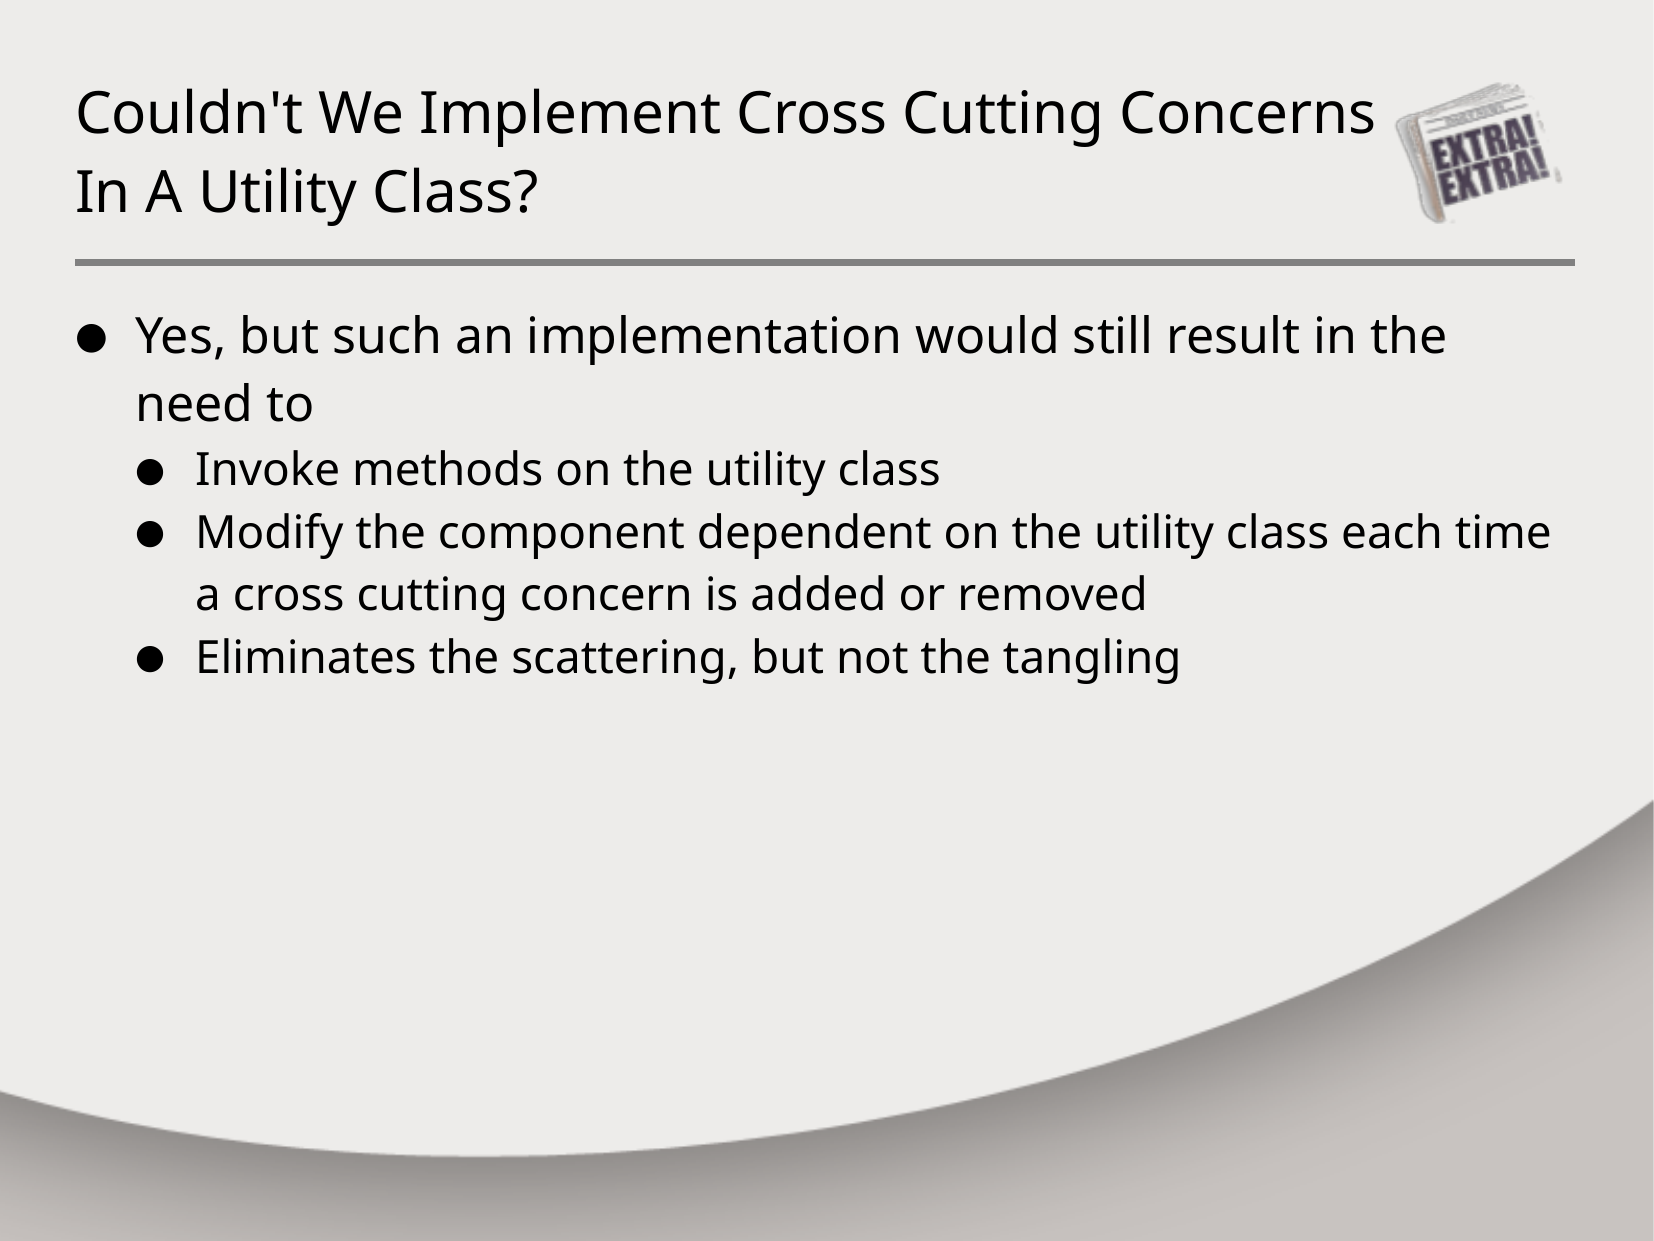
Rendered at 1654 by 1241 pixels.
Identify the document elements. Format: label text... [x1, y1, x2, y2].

picture [0, 0, 1654, 1241]
list Yes, but such an implementation would still result in the need to Invoke methods on the utility class Modify the component dependent on the utility class each time a cross cutting concern is added or removed Eliminates the scattering, but not the tangling [75, 300, 1576, 1163]
title Couldn't We Implement Cross Cutting Concerns In A Utility Class? [75, 75, 1387, 226]
